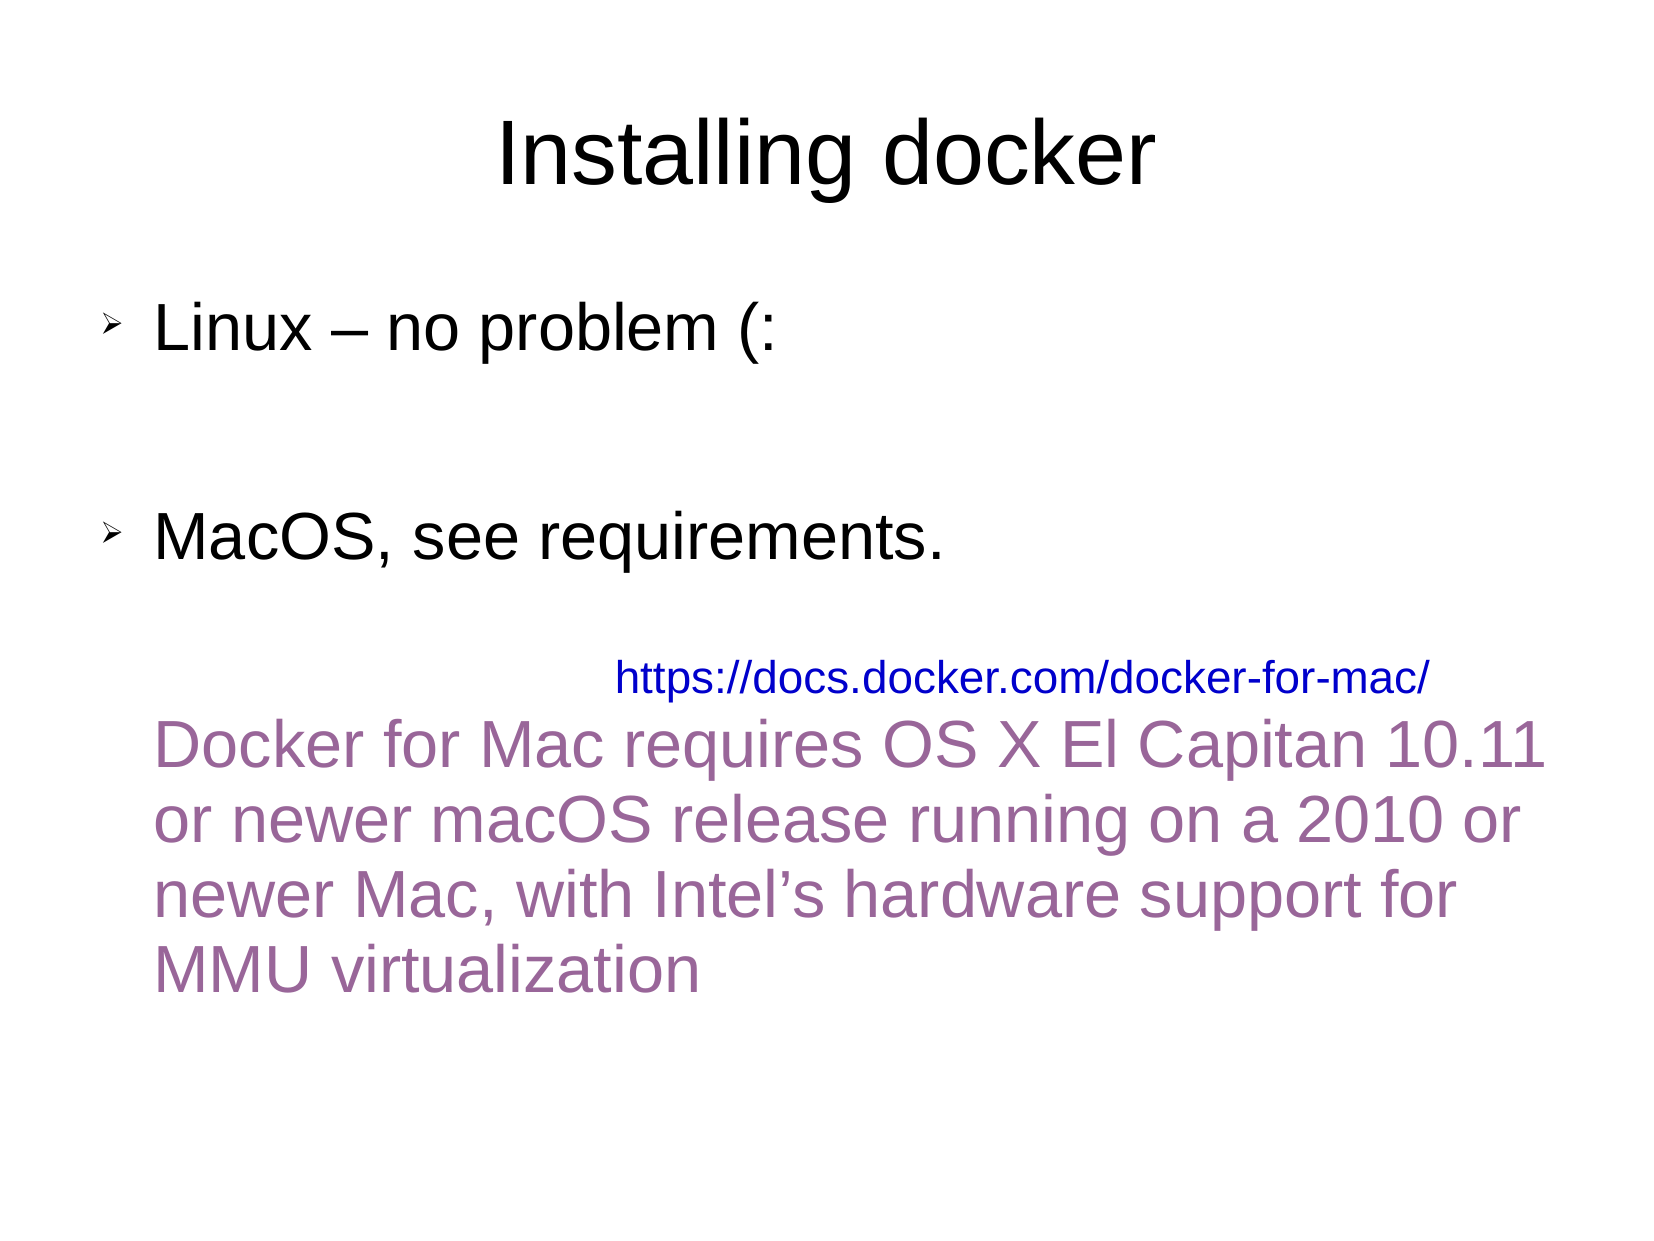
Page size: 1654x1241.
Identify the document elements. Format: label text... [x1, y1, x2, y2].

text_box https://docs.docker.com/docker-for-mac/ [600, 645, 1446, 712]
title Installing docker [82, 49, 1571, 257]
list Linux – no problem (: MacOS, see requirements. Docker for Mac requires OS X El Capitan 10.11 or newer macOS release running on a 2010 or newer Mac, with Intel’s hardware support for MMU virtualization [82, 290, 1571, 1010]
